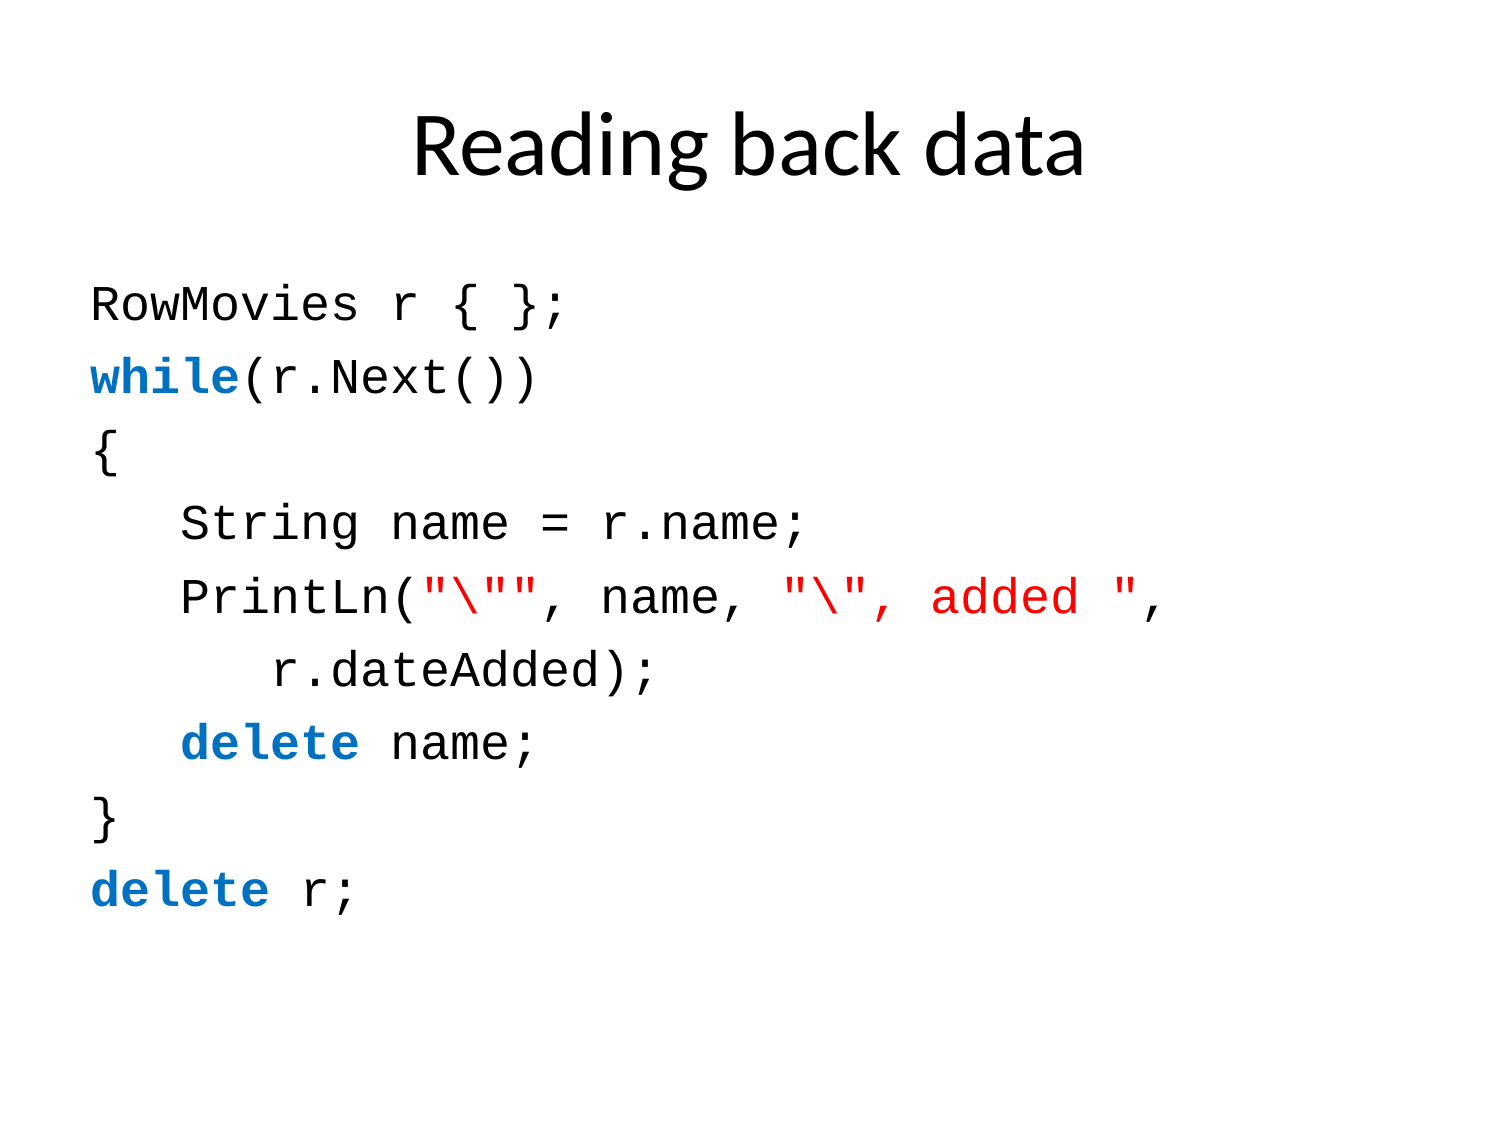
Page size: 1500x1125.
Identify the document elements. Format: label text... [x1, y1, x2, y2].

title Reading back data [75, 45, 1425, 233]
list RowMovies r { }; while(r.Next()) { String name = r.name; PrintLn("\"", name, "\", added ", r.dateAdded); delete name; } delete r; [75, 262, 1425, 1005]
